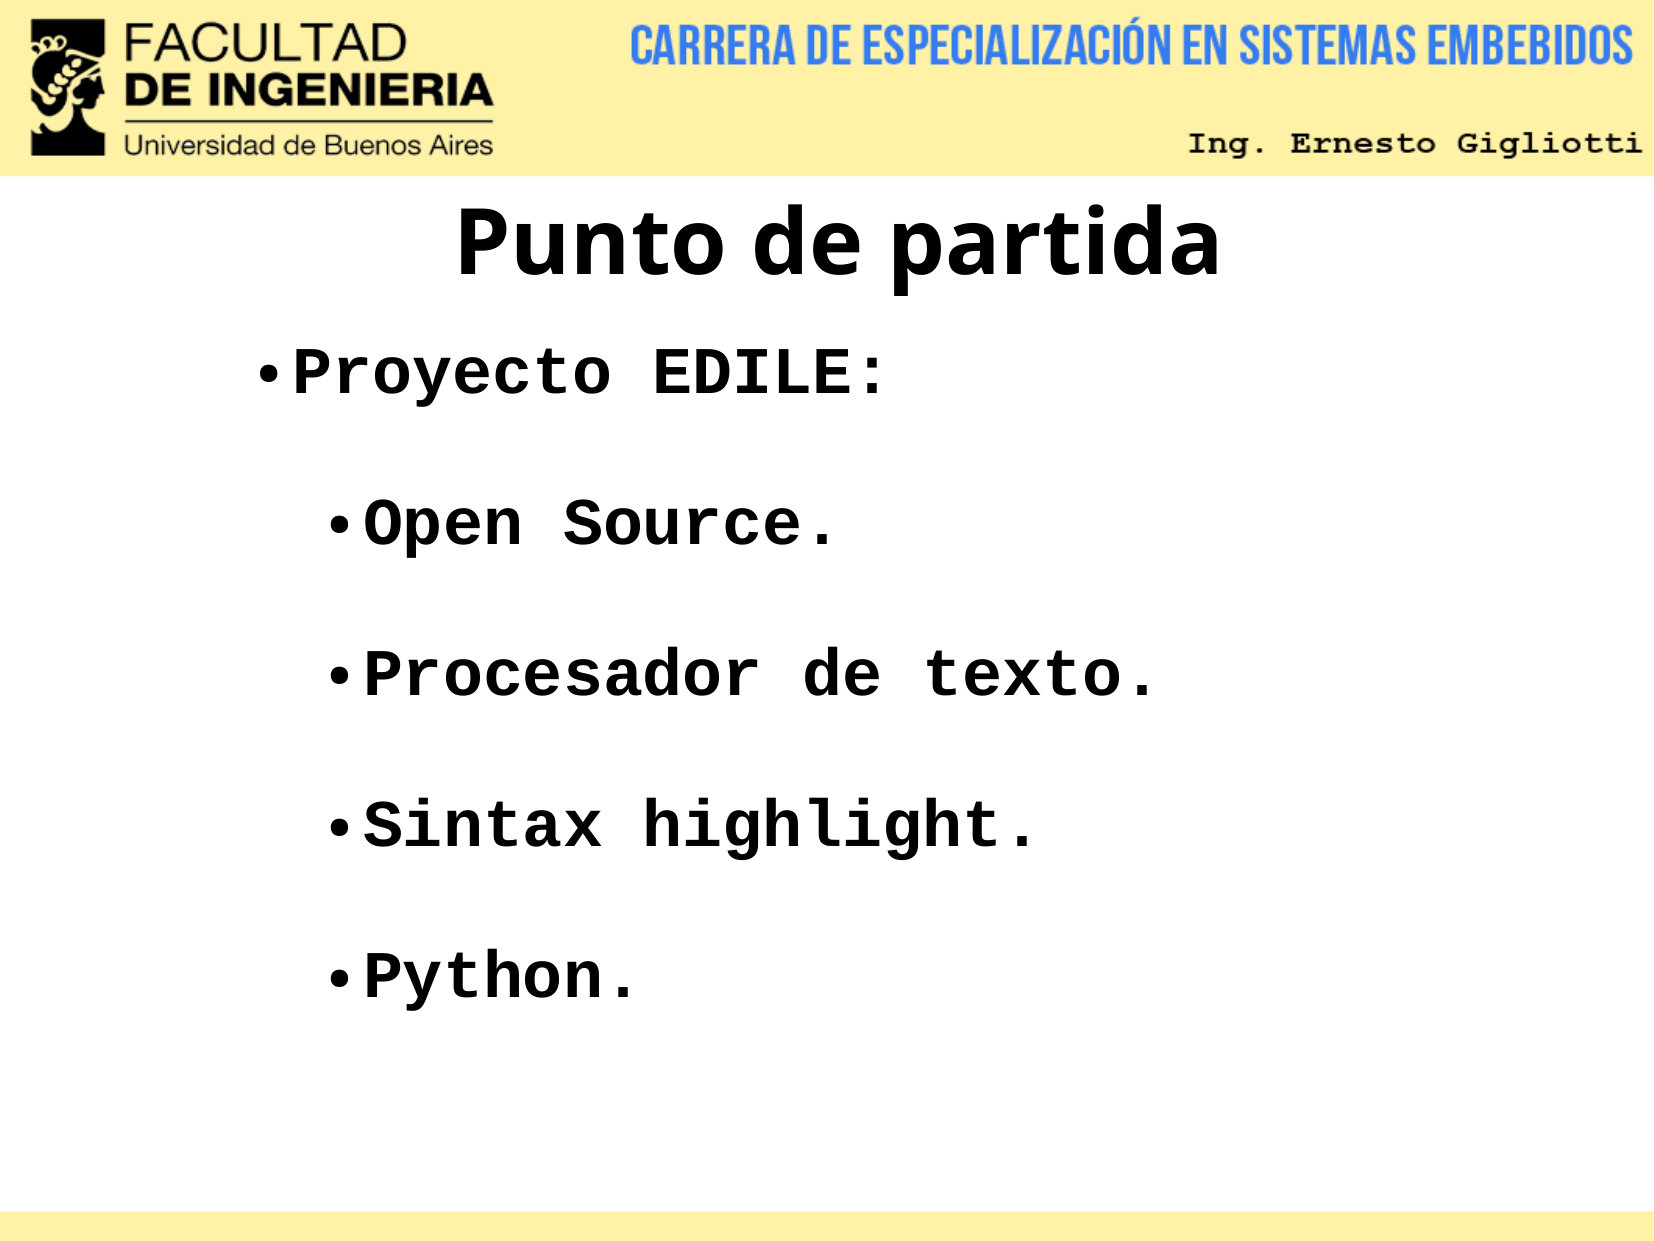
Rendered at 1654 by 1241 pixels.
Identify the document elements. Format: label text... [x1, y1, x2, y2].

title Punto de partida [94, 135, 1583, 343]
picture [0, 0, 1654, 1241]
text_box Proyecto EDILE: Open Source. Procesador de texto. Sintax highlight. Python. [242, 330, 1625, 1101]
